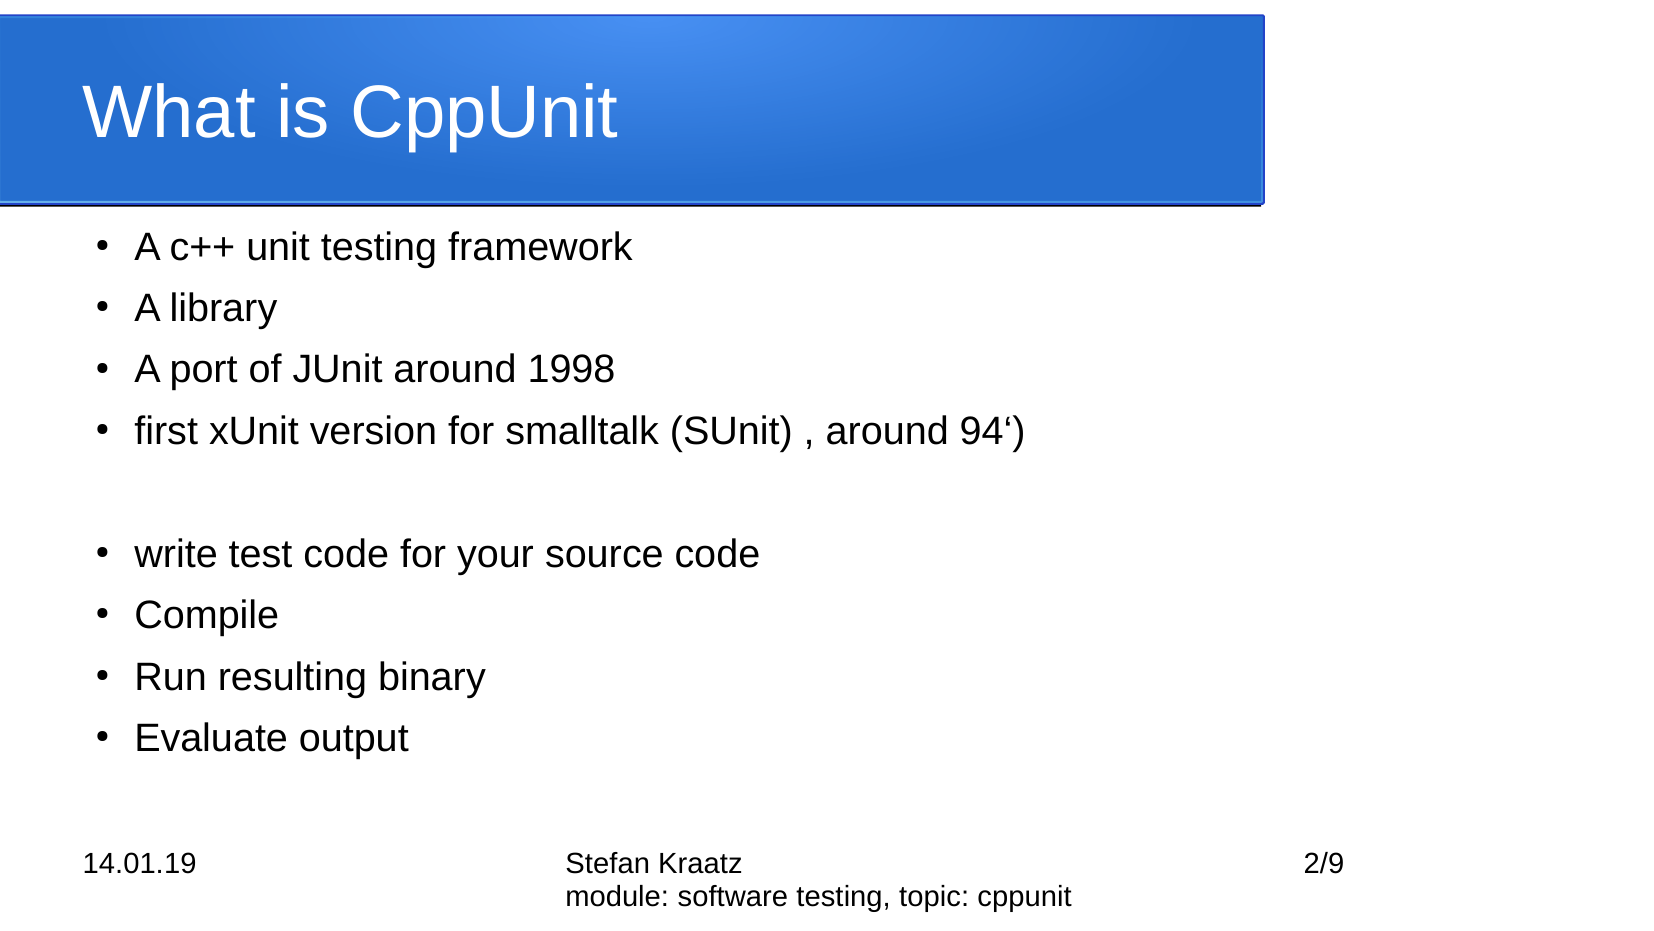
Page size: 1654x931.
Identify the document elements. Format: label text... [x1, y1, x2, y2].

list A c++ unit testing framework A library A port of JUnit around 1998 first xUnit version for smalltalk (SUnit) , around 94‘) write test code for your source code Compile Run resulting binary Evaluate output [82, 224, 1571, 764]
title What is CppUnit [82, 35, 1235, 189]
